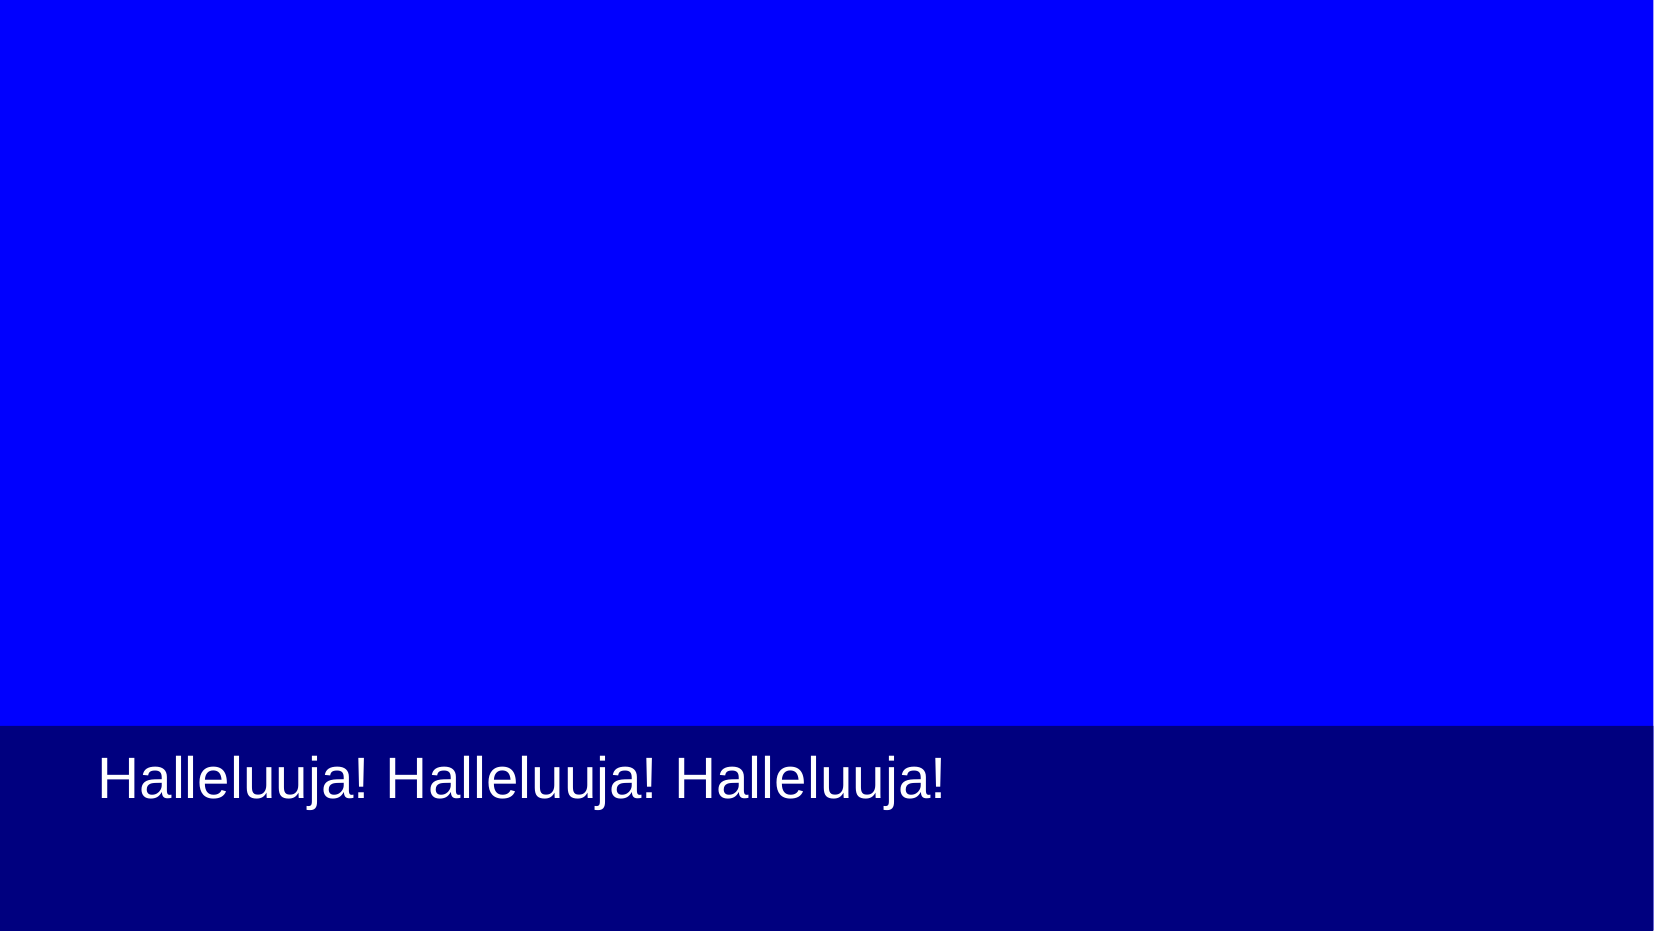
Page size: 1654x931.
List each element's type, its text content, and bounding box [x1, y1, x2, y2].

text_box Halleluuja! Halleluuja! Halleluuja! [82, 608, 1571, 884]
text_box [0, 725, 1654, 931]
